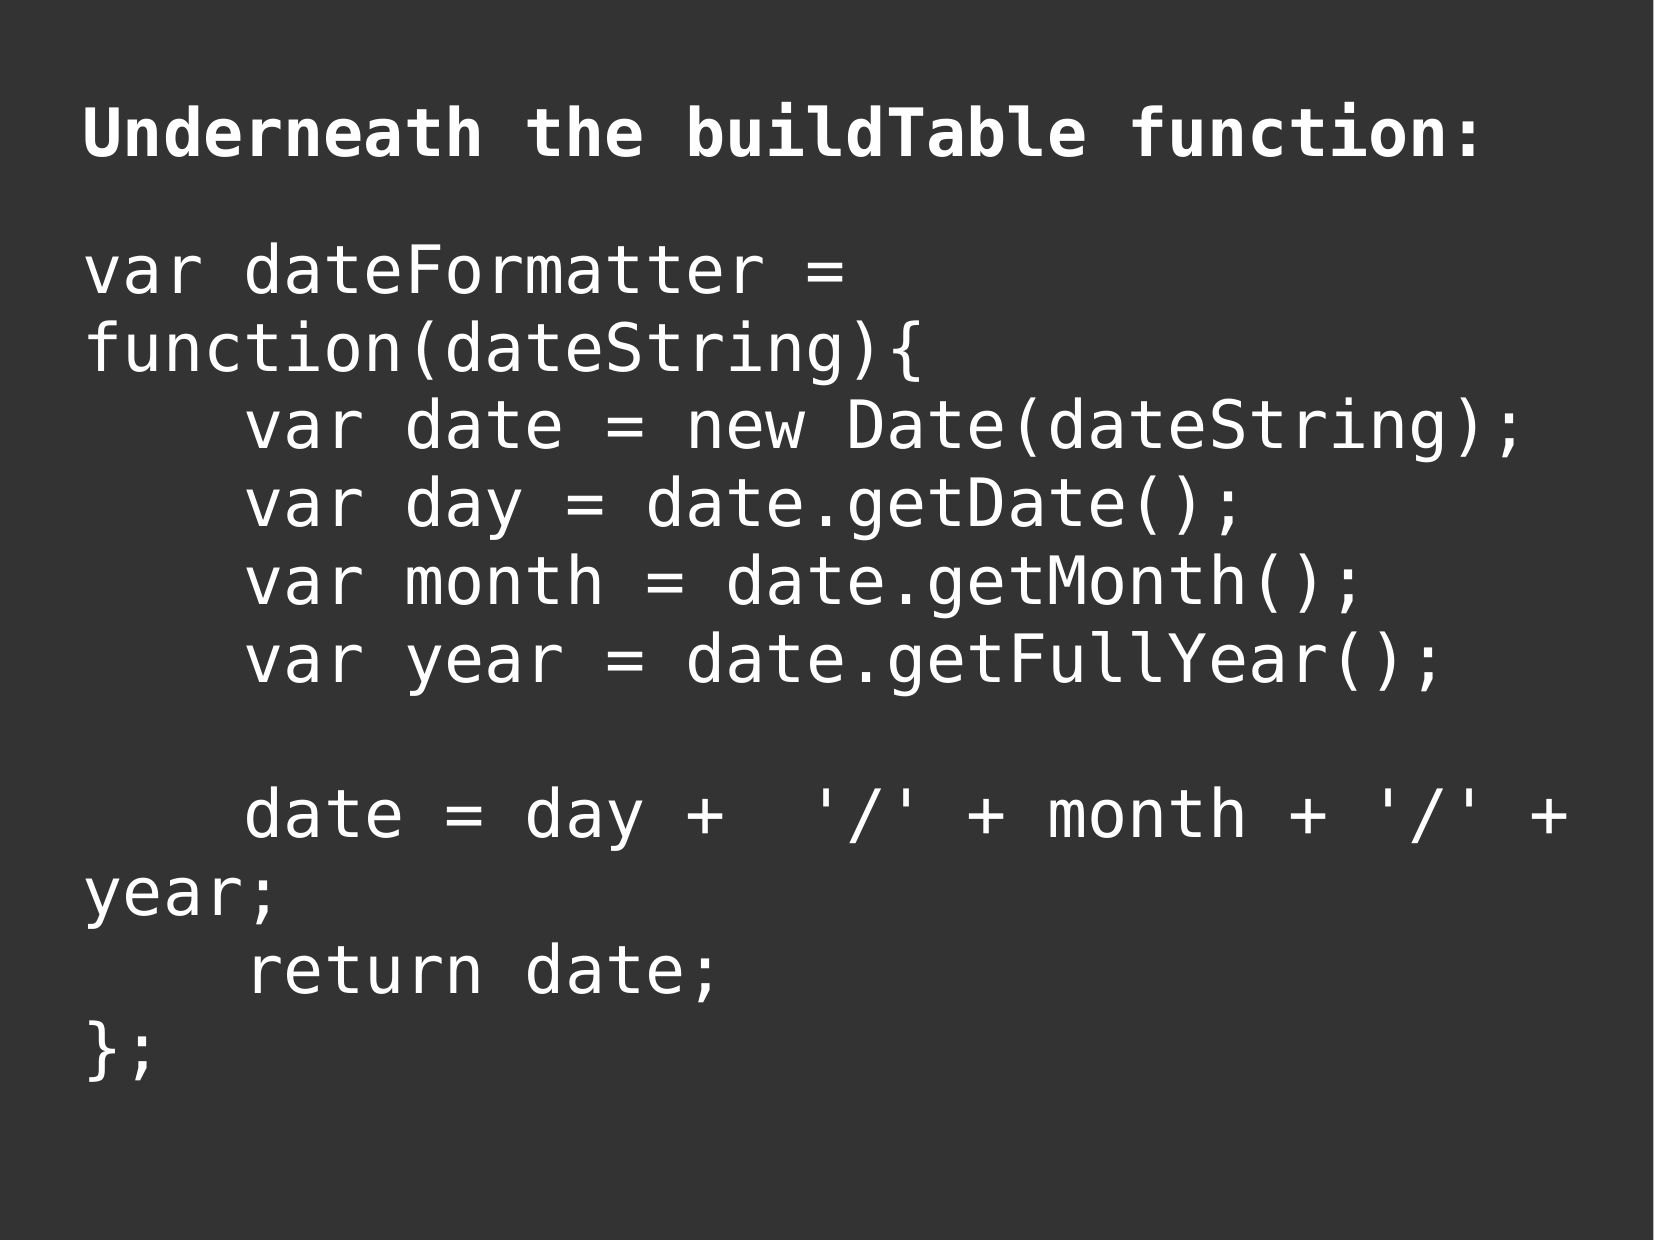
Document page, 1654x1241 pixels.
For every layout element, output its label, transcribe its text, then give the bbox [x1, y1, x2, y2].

list Underneath the buildTable function: var dateFormatter = function(dateString){ var date = new Date(dateString); var day = date.getDate(); var month = date.getMonth(); var year = date.getFullYear(); date = day + '/' + month + '/' + year; return date; }; [82, 94, 1607, 1182]
